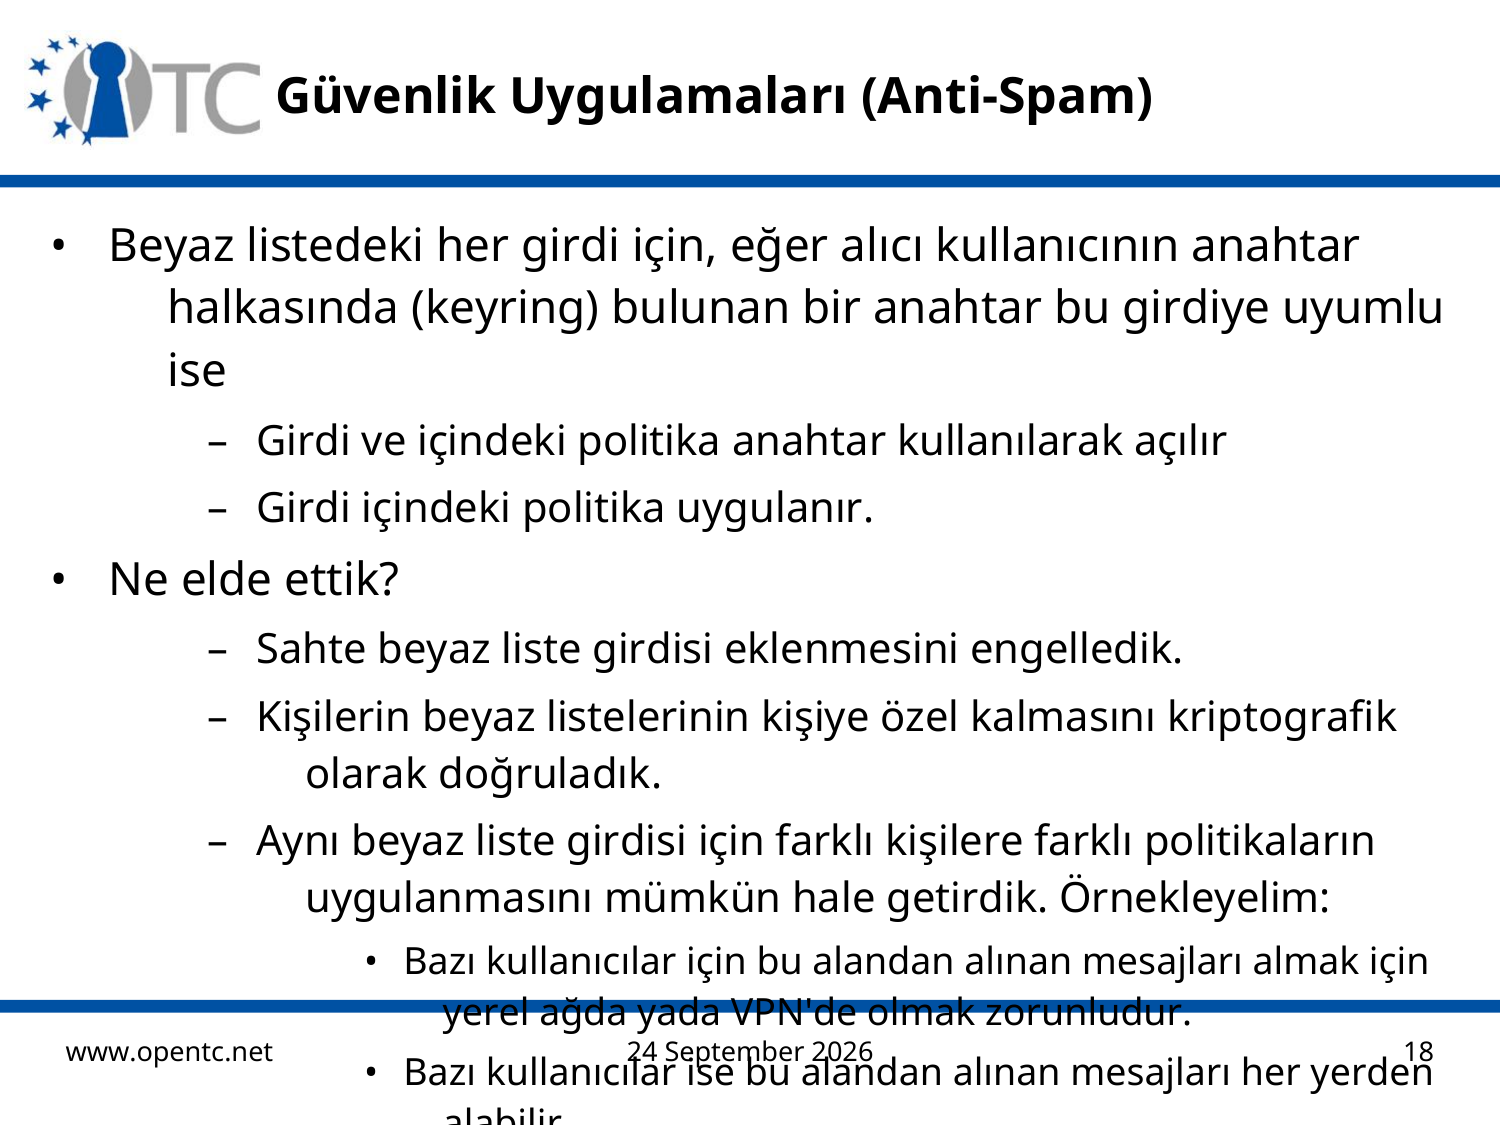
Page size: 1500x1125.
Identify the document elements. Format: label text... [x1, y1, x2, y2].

list Beyaz listedeki her girdi için, eğer alıcı kullanıcının anahtar halkasında (keyring) bulunan bir anahtar bu girdiye uyumlu ise Girdi ve içindeki politika anahtar kullanılarak açılır Girdi içindeki politika uygulanır. Ne elde ettik? Sahte beyaz liste girdisi eklenmesini engelledik. Kişilerin beyaz listelerinin kişiye özel kalmasını kriptografik olarak doğruladık. Aynı beyaz liste girdisi için farklı kişilere farklı politikaların uygulanmasını mümkün hale getirdik. Örnekleyelim: Bazı kullanıcılar için bu alandan alınan mesajları almak için yerel ağda yada VPN'de olmak zorunludur. Bazı kullanıcılar ise bu alandan alınan mesajları her yerden alabilir. [50, 212, 1450, 970]
title Güvenlik Uygulamaları (Anti-Spam) [275, 7, 1450, 181]
picture [24, 30, 263, 150]
